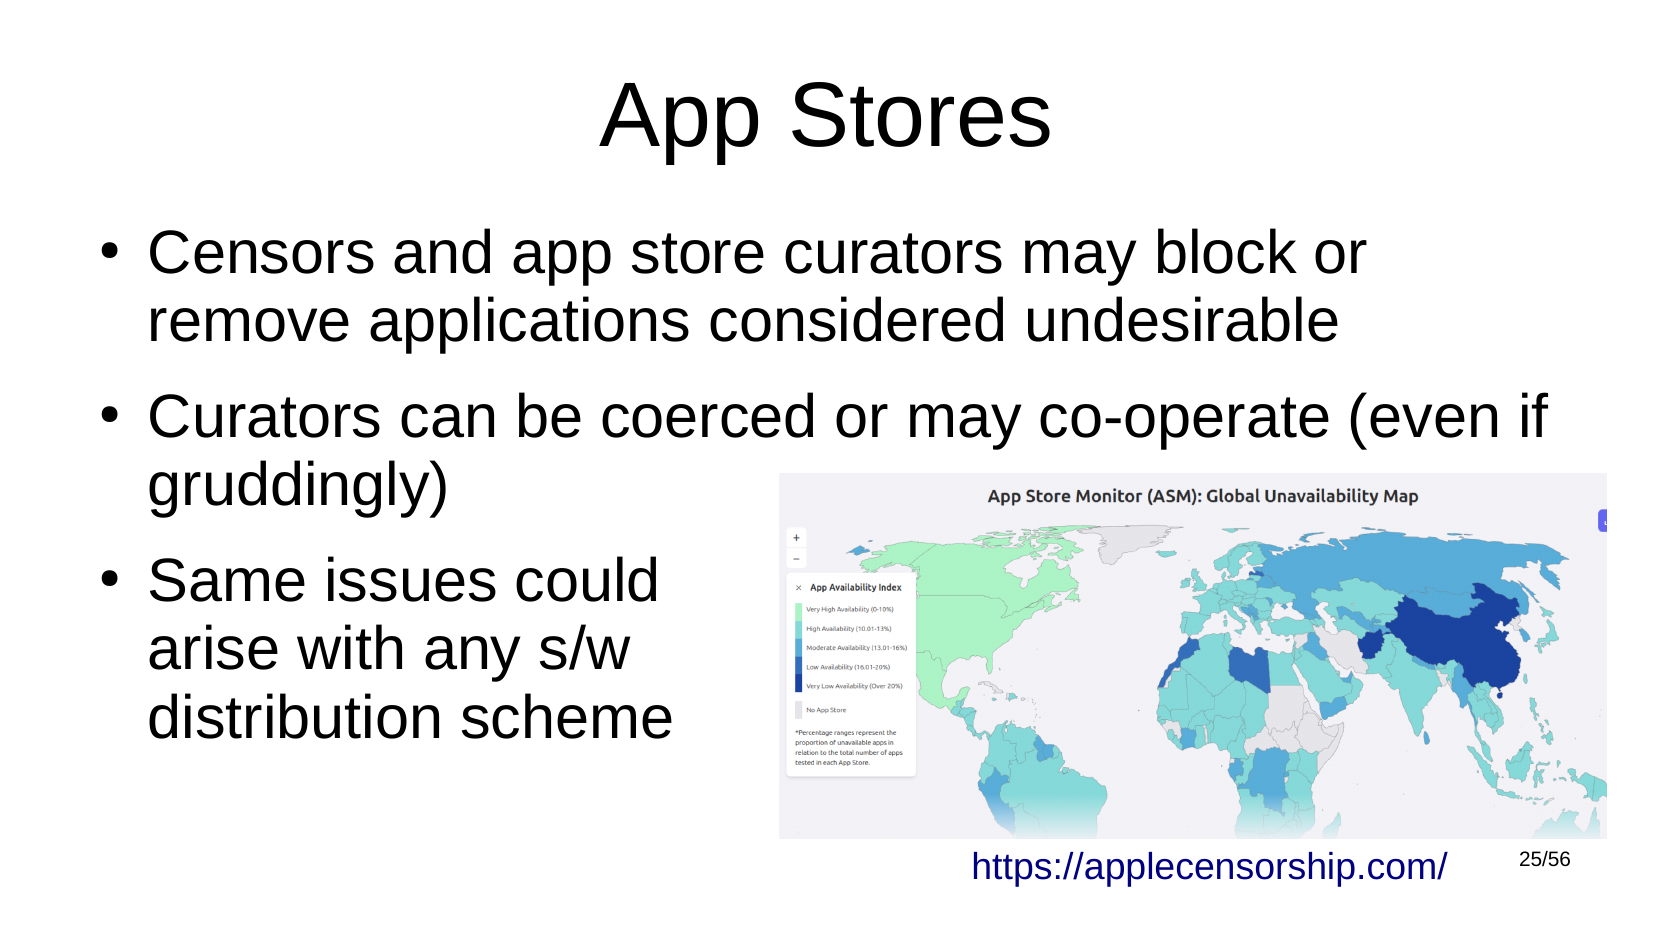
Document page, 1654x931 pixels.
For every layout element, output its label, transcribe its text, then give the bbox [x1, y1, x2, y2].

picture [779, 473, 1607, 839]
text_box https://applecensorship.com/ [956, 838, 1464, 896]
title App Stores [82, 37, 1571, 193]
list Censors and app store curators may block or remove applications considered undesirable Curators can be coerced or may co-operate (even if gruddingly) Same issues could arise with any s/w distribution scheme [82, 217, 1571, 758]
